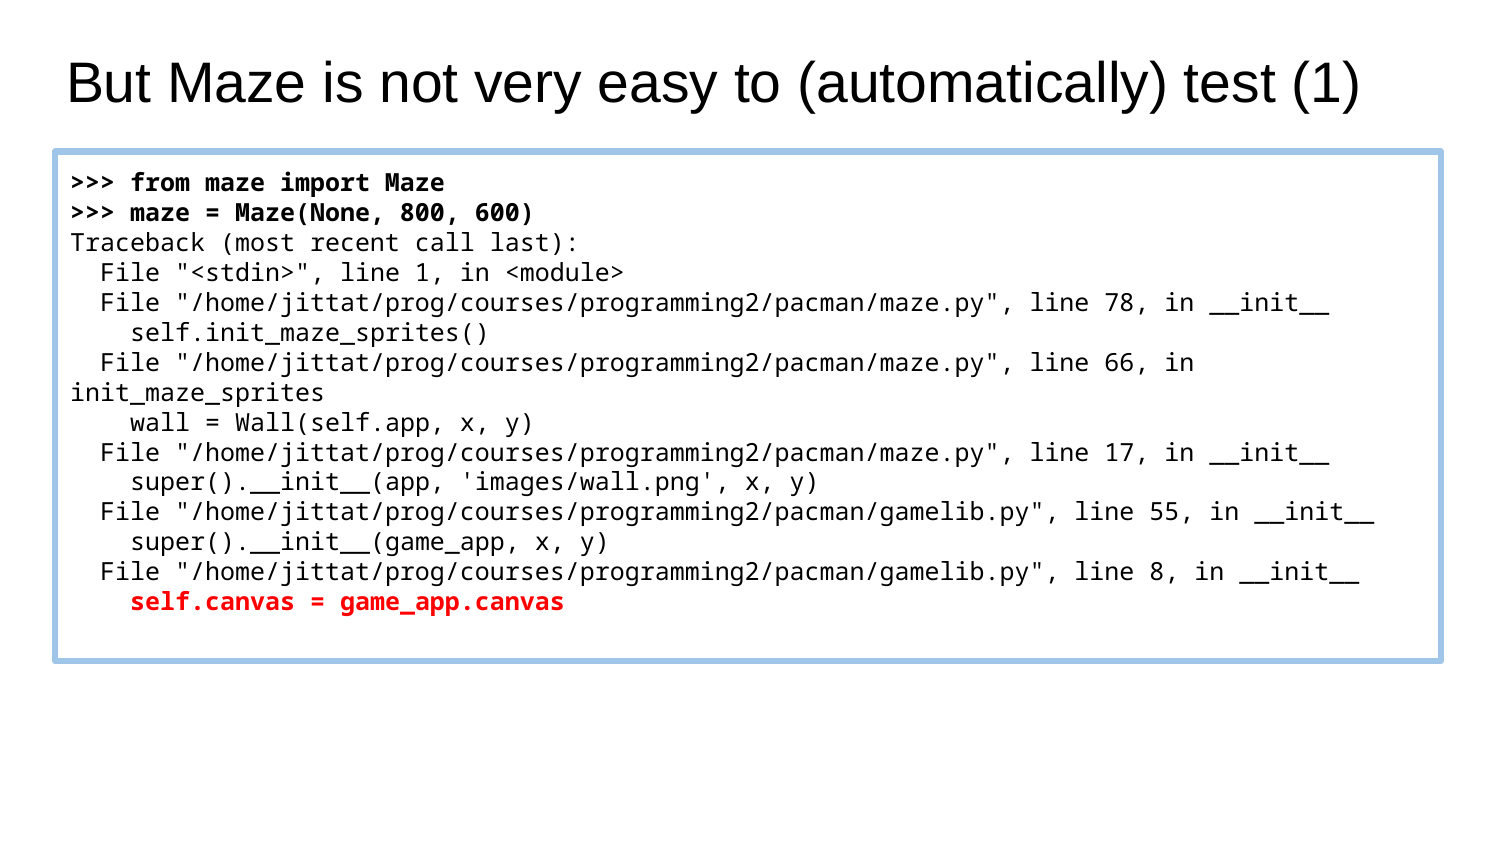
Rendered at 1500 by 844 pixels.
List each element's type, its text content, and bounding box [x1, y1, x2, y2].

text_box >>> from maze import Maze >>> maze = Maze(None, 800, 600) Traceback (most recent call last): File "<stdin>", line 1, in <module> File "/home/jittat/prog/courses/programming2/pacman/maze.py", line 78, in __init__ self.init_maze_sprites() File "/home/jittat/prog/courses/programming2/pacman/maze.py", line 66, in init_maze_sprites wall = Wall(self.app, x, y) File "/home/jittat/prog/courses/programming2/pacman/maze.py", line 17, in __init__ super().__init__(app, 'images/wall.png', x, y) File "/home/jittat/prog/courses/programming2/pacman/gamelib.py", line 55, in __init__ super().__init__(game_app, x, y) File "/home/jittat/prog/courses/programming2/pacman/gamelib.py", line 8, in __init__ self.canvas = game_app.canvas AttributeError: 'NoneType' object has no attribute 'canvas' [55, 151, 1441, 661]
title But Maze is not very easy to (automatically) test (1) [51, 35, 1449, 130]
